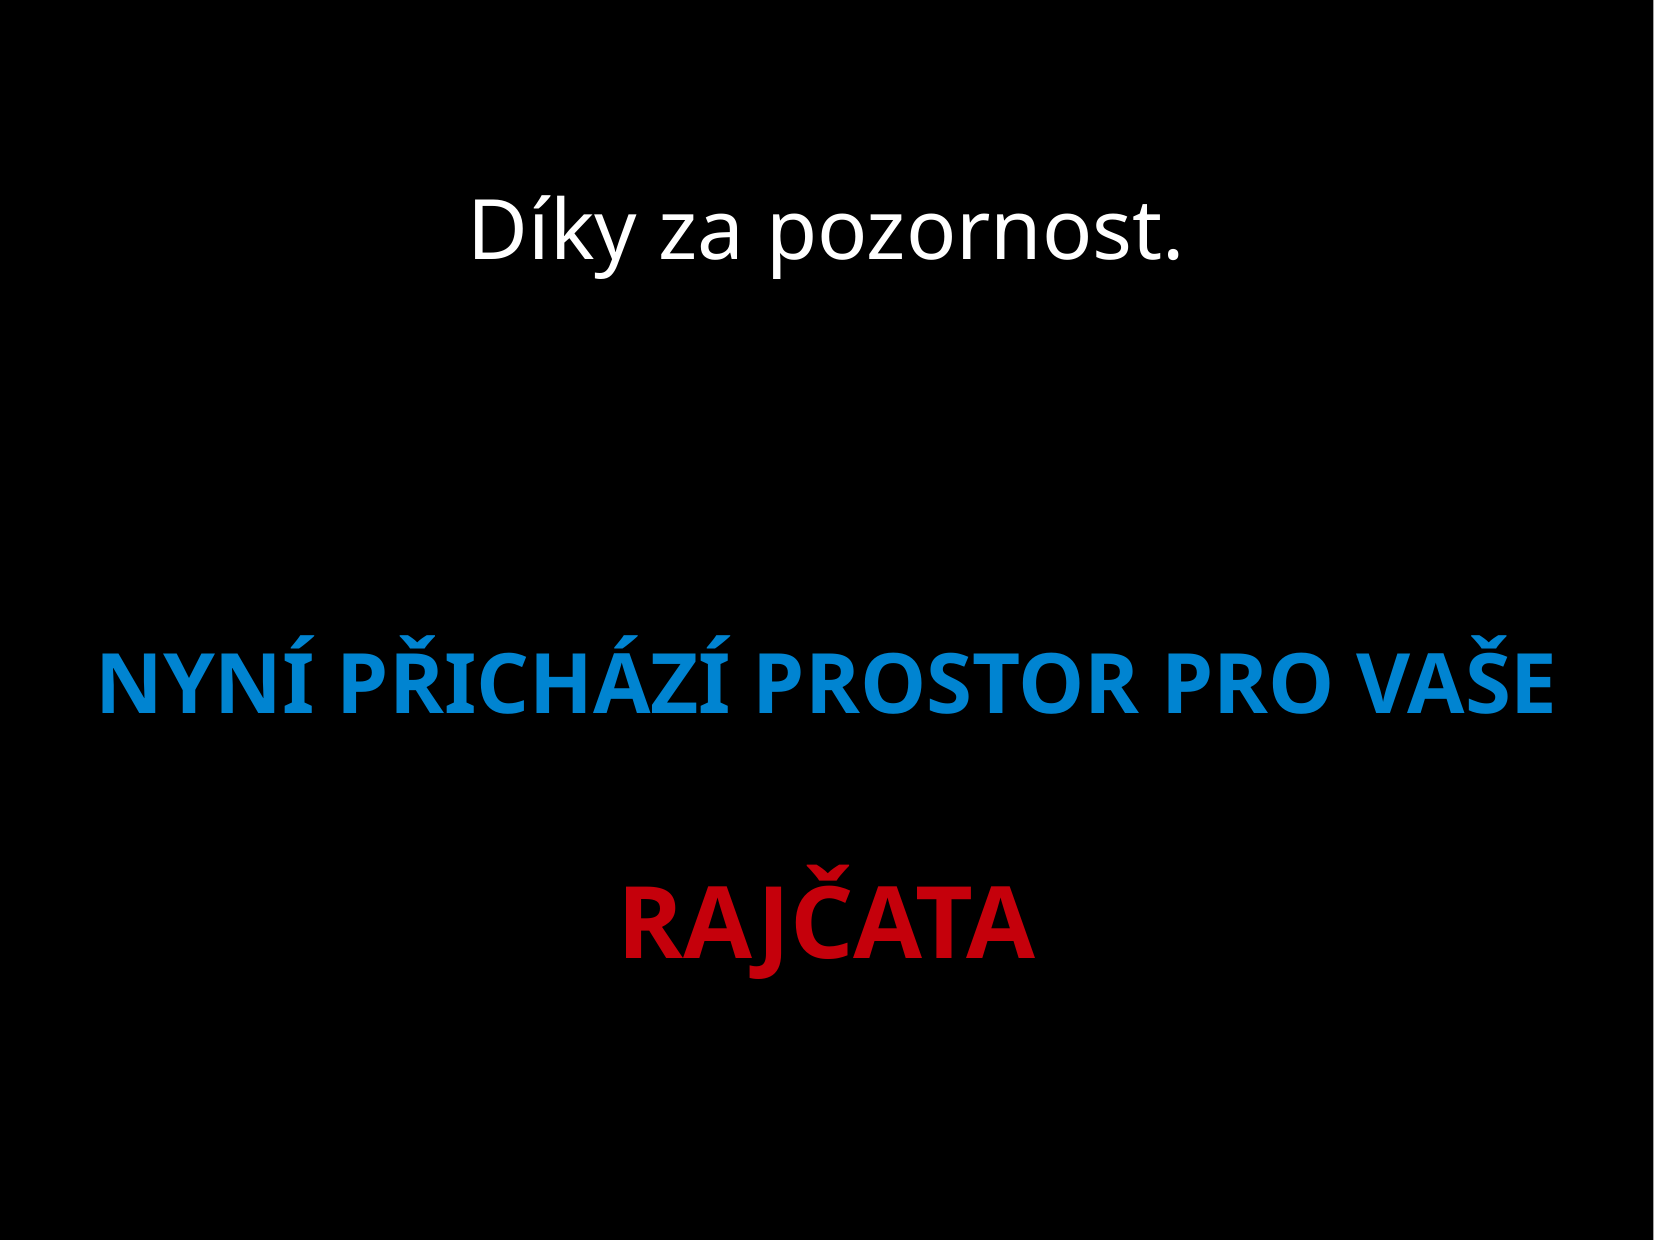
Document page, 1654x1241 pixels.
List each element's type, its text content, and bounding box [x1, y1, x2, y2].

subtitle Díky za pozornost. NYNÍ PŘICHÁZÍ PROSTOR PRO VAŠE RAJČATA [82, 56, 1571, 1102]
